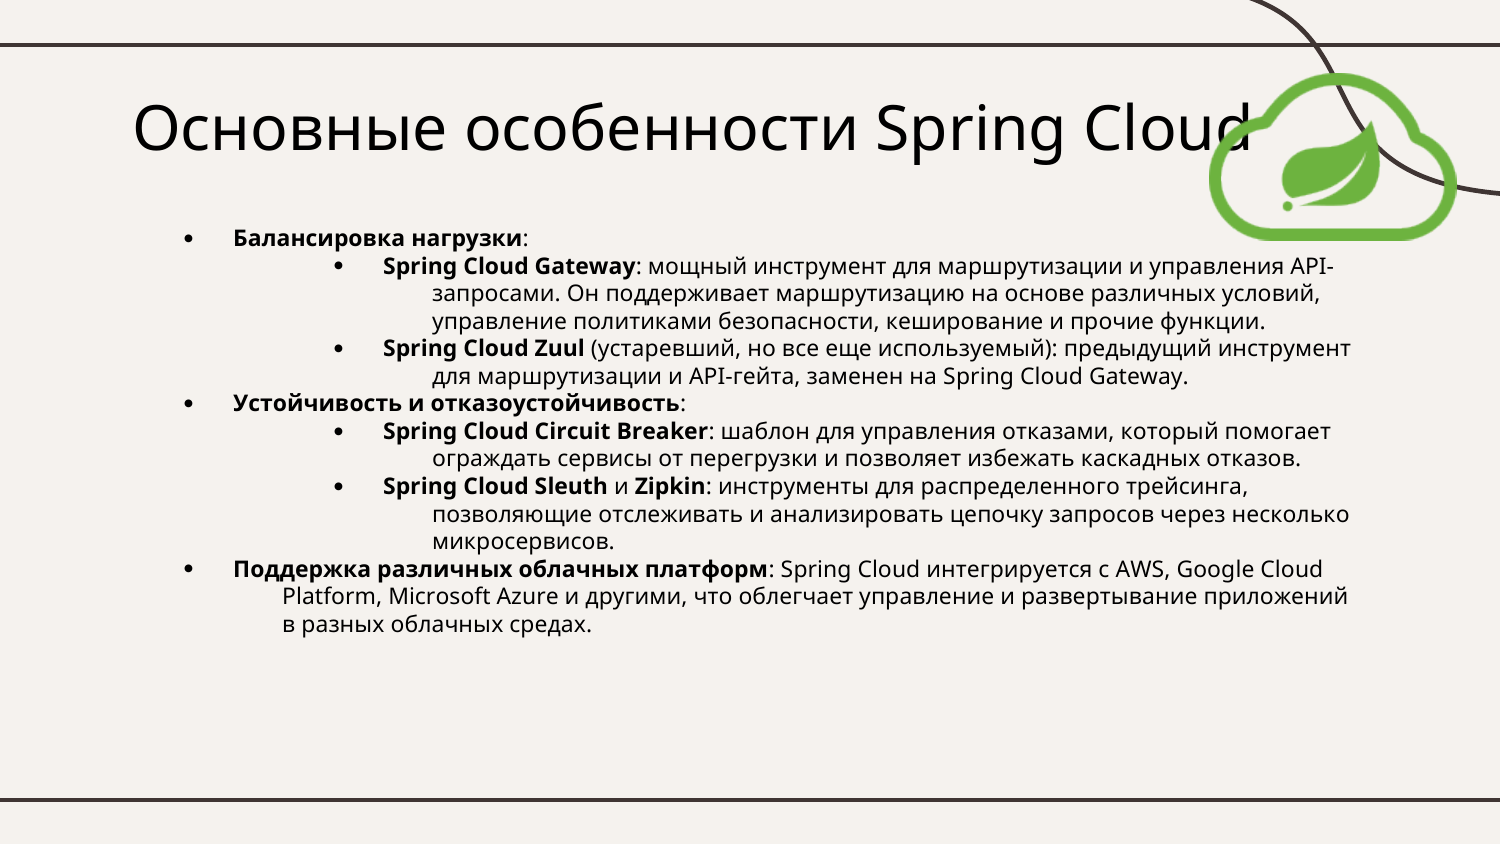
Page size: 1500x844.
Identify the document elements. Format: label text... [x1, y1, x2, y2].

title Основные особенности Spring Cloud [116, 72, 1384, 167]
picture [1209, 73, 1457, 241]
list Балансировка нагрузки: Spring Cloud Gateway: мощный инструмент для маршрутизации и управления API-запросами. Он поддерживает маршрутизацию на основе различных условий, управление политиками безопасности, кеширование и прочие функции. Spring Cloud Zuul (устаревший, но все еще используемый): предыдущий инструмент для маршрутизации и API-гейта, заменен на Spring Cloud Gateway. Устойчивость и отказоустойчивость: Spring Cloud Circuit Breaker: шаблон для управления отказами, который помогает ограждать сервисы от перегрузки и позволяет избежать каскадных отказов. Spring Cloud Sleuth и Zipkin: инструменты для распределенного трейсинга, позволяющие отслеживать и анализировать цепочку запросов через несколько микросервисов. Поддержка различных облачных платформ: Spring Cloud интегрируется с AWS, Google Cloud Platform, Microsoft Azure и другими, что облегчает управление и развертывание приложений в разных облачных средах. [116, 208, 1383, 750]
